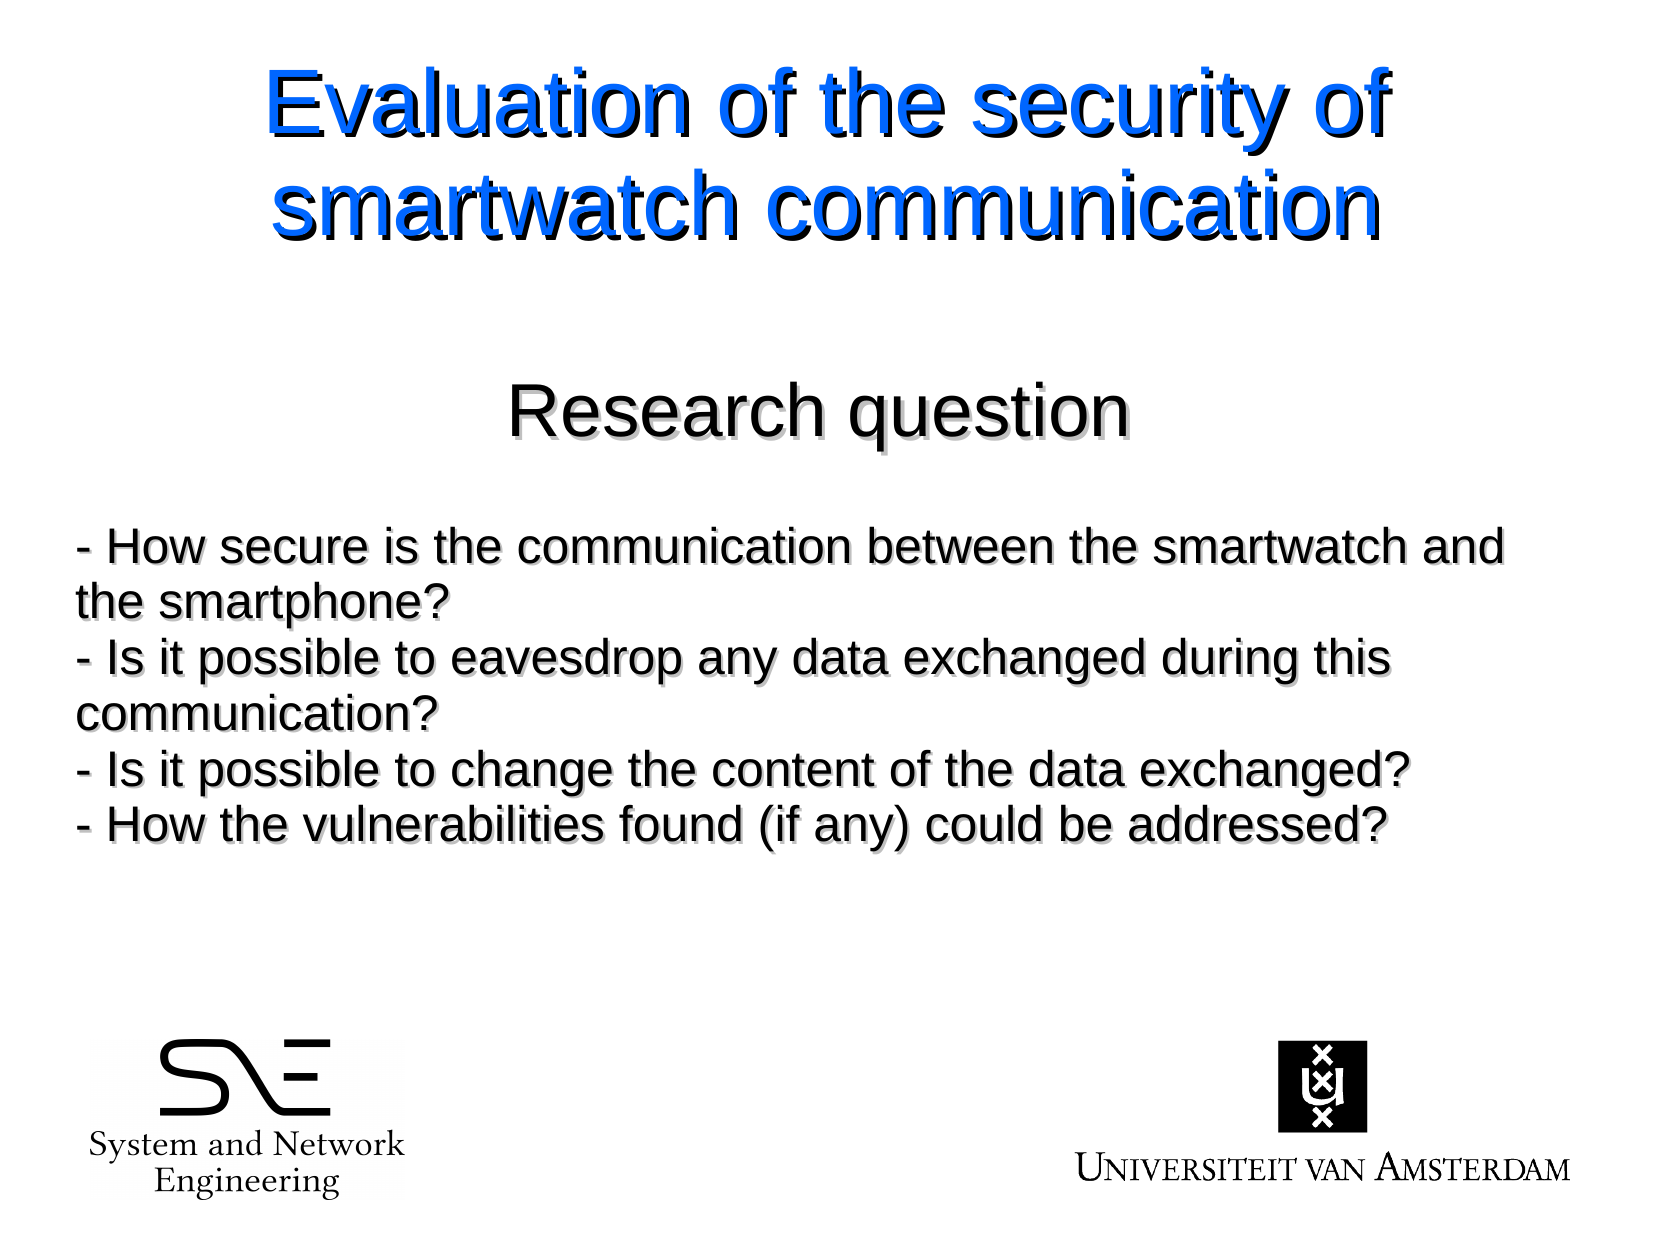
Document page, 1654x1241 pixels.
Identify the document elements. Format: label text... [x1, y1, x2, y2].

title Evaluation of the security of smartwatch communication [82, 49, 1571, 257]
picture [1068, 1034, 1576, 1187]
picture [90, 1039, 405, 1201]
subtitle Research question - How secure is the communication between the smartwatch and the smartphone? - Is it possible to eavesdrop any data exchanged during this communication? - Is it possible to change the content of the data exchanged? - How the vulnerabilities found (if any) could be addressed? [75, 285, 1564, 1005]
